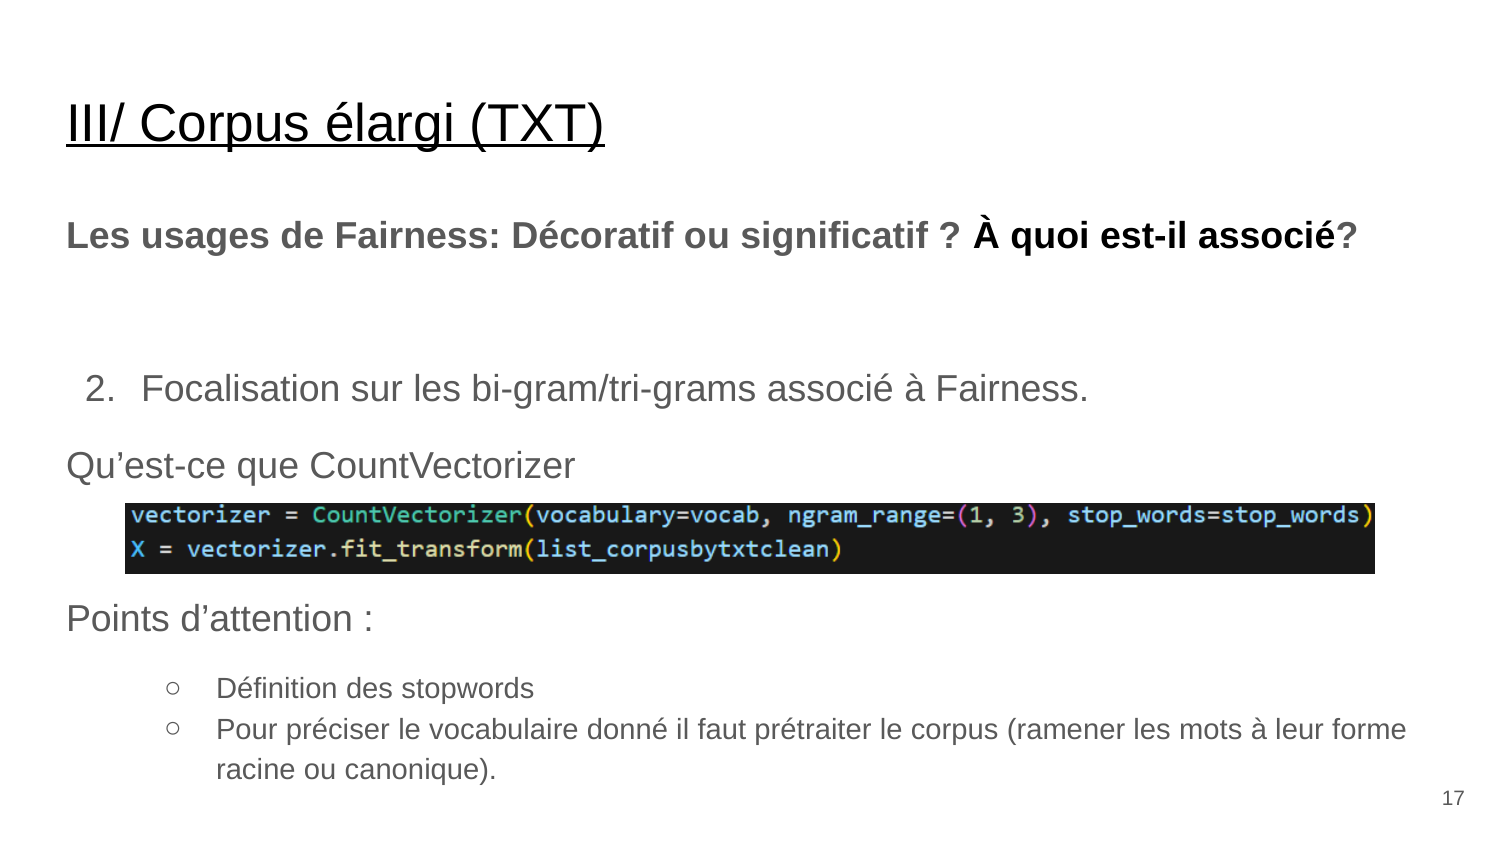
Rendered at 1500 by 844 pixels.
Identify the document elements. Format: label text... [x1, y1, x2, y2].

list Les usages de Fairness: Décoratif ou significatif ? À quoi est-il associé? Focalisation sur les bi-gram/tri-grams associé à Fairness. Qu’est-ce que CountVectorizer Points d’attention : Définition des stopwords Pour préciser le vocabulaire donné il faut prétraiter le corpus (ramener les mots à leur forme racine ou canonique). [51, 189, 1449, 830]
picture [125, 503, 1375, 574]
slide_number <number> [1389, 764, 1480, 830]
title III/ Corpus élargi (TXT) [51, 72, 1449, 167]
